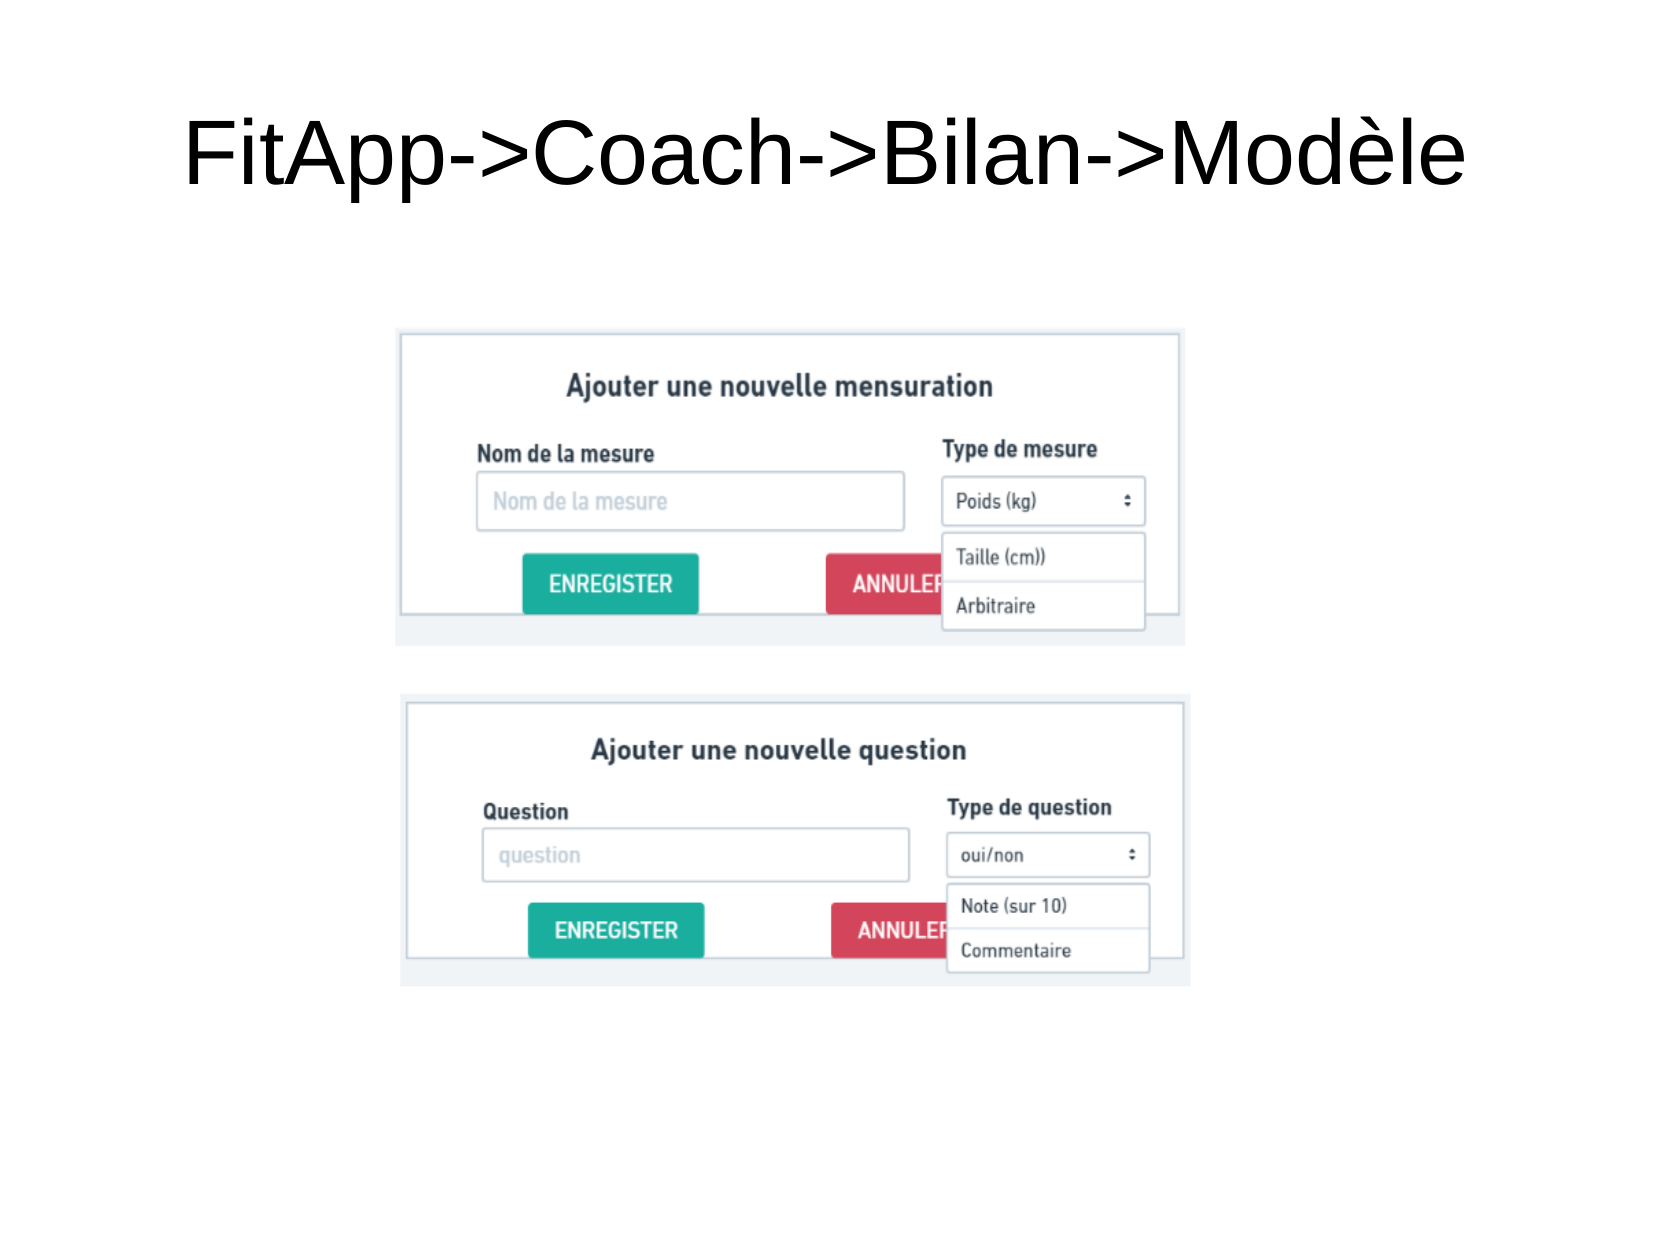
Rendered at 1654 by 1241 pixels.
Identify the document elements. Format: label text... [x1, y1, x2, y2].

picture [395, 686, 1199, 1004]
title FitApp->Coach->Bilan->Modèle [59, 49, 1595, 257]
picture [390, 318, 1199, 662]
